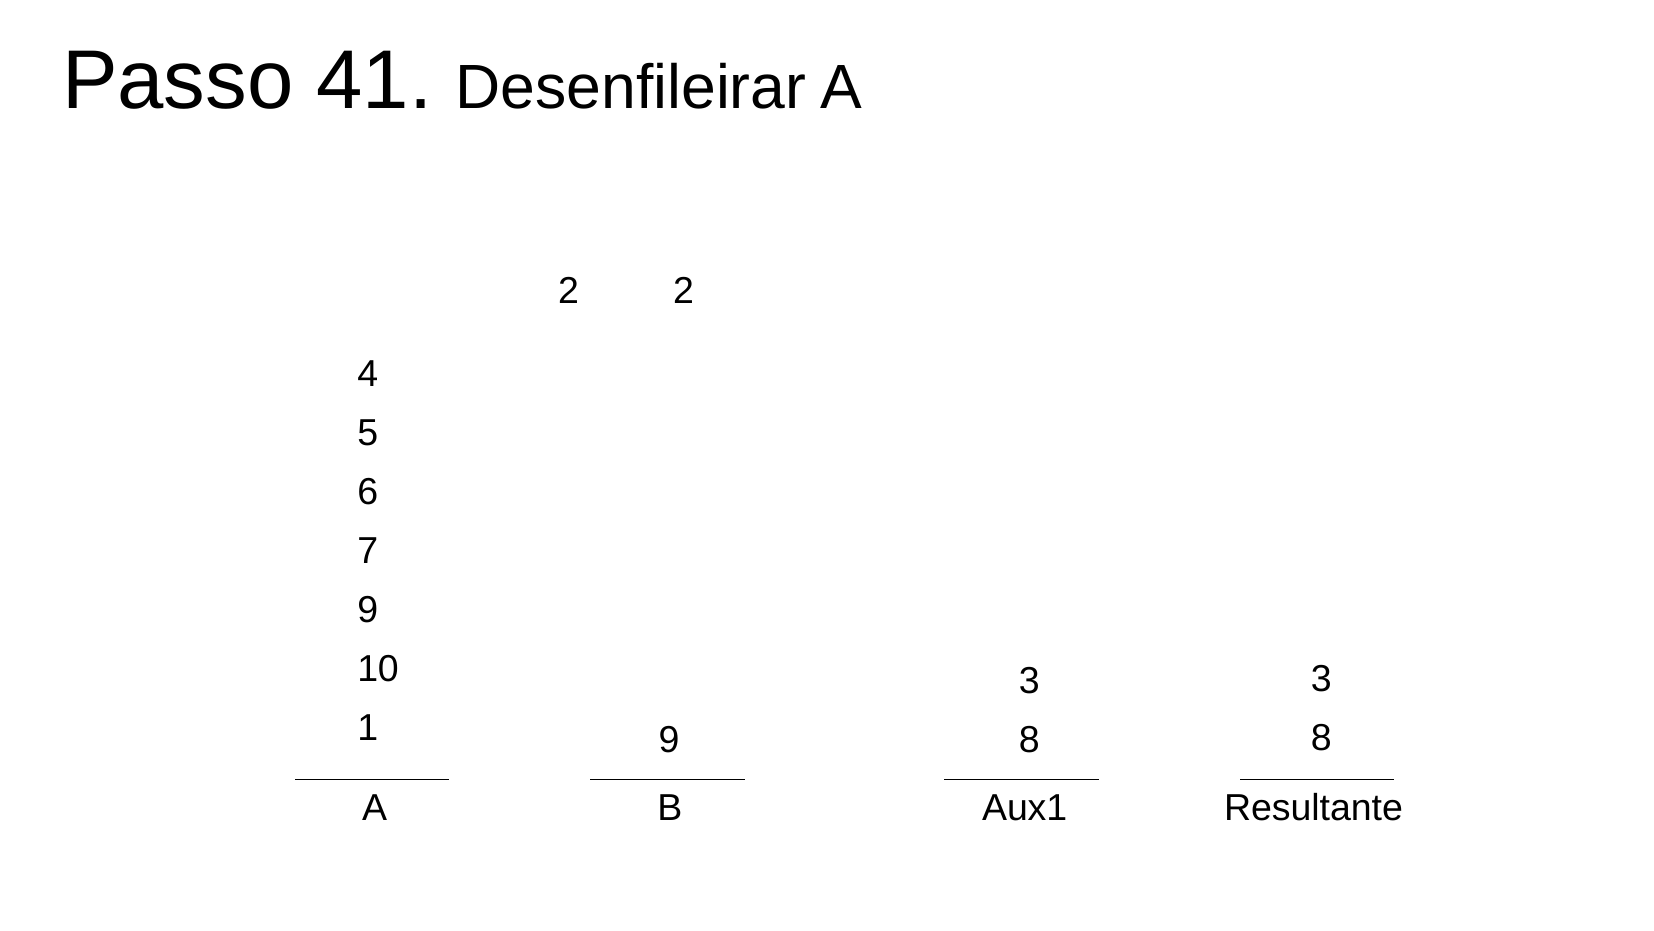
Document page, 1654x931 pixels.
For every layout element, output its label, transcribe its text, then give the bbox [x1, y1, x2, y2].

text_box Resultante [1209, 779, 1418, 837]
text_box 1 [342, 699, 426, 756]
text_box A [347, 779, 508, 837]
text_box 7 [342, 521, 426, 579]
text_box 9 [342, 580, 426, 638]
text_box 2 [543, 262, 626, 319]
text_box 3 [1296, 649, 1347, 707]
text_box 4 [342, 344, 426, 402]
text_box Passo 41. Desenfileirar A [47, 25, 1607, 274]
text_box 3 [1003, 651, 1055, 709]
text_box B [642, 780, 698, 837]
text_box 6 [342, 462, 426, 520]
text_box 9 [643, 710, 695, 768]
text_box Aux1 [967, 780, 1083, 837]
text_box 5 [342, 403, 426, 461]
text_box 8 [1296, 708, 1347, 766]
text_box 10 [342, 640, 426, 697]
text_box 8 [1003, 710, 1055, 768]
text_box 2 [658, 262, 709, 319]
